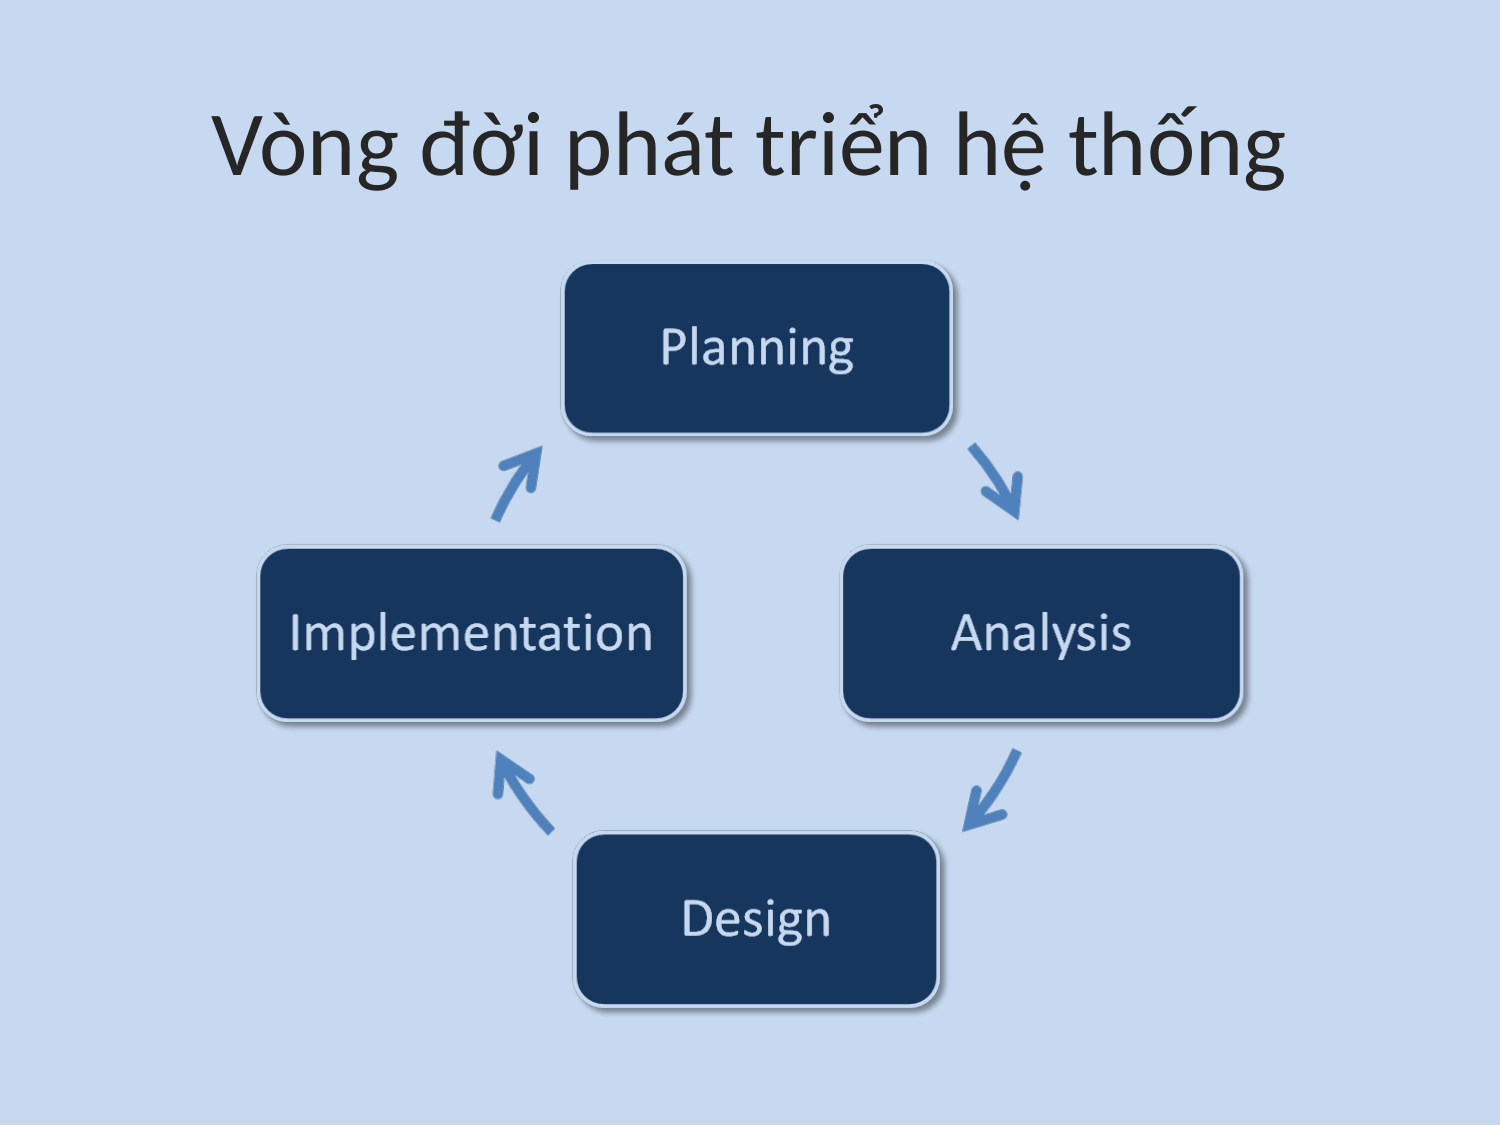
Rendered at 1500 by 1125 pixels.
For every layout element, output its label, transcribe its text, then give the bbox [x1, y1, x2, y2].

title Vòng đời phát triển hệ thống [75, 45, 1426, 233]
picture [73, 254, 1427, 1022]
